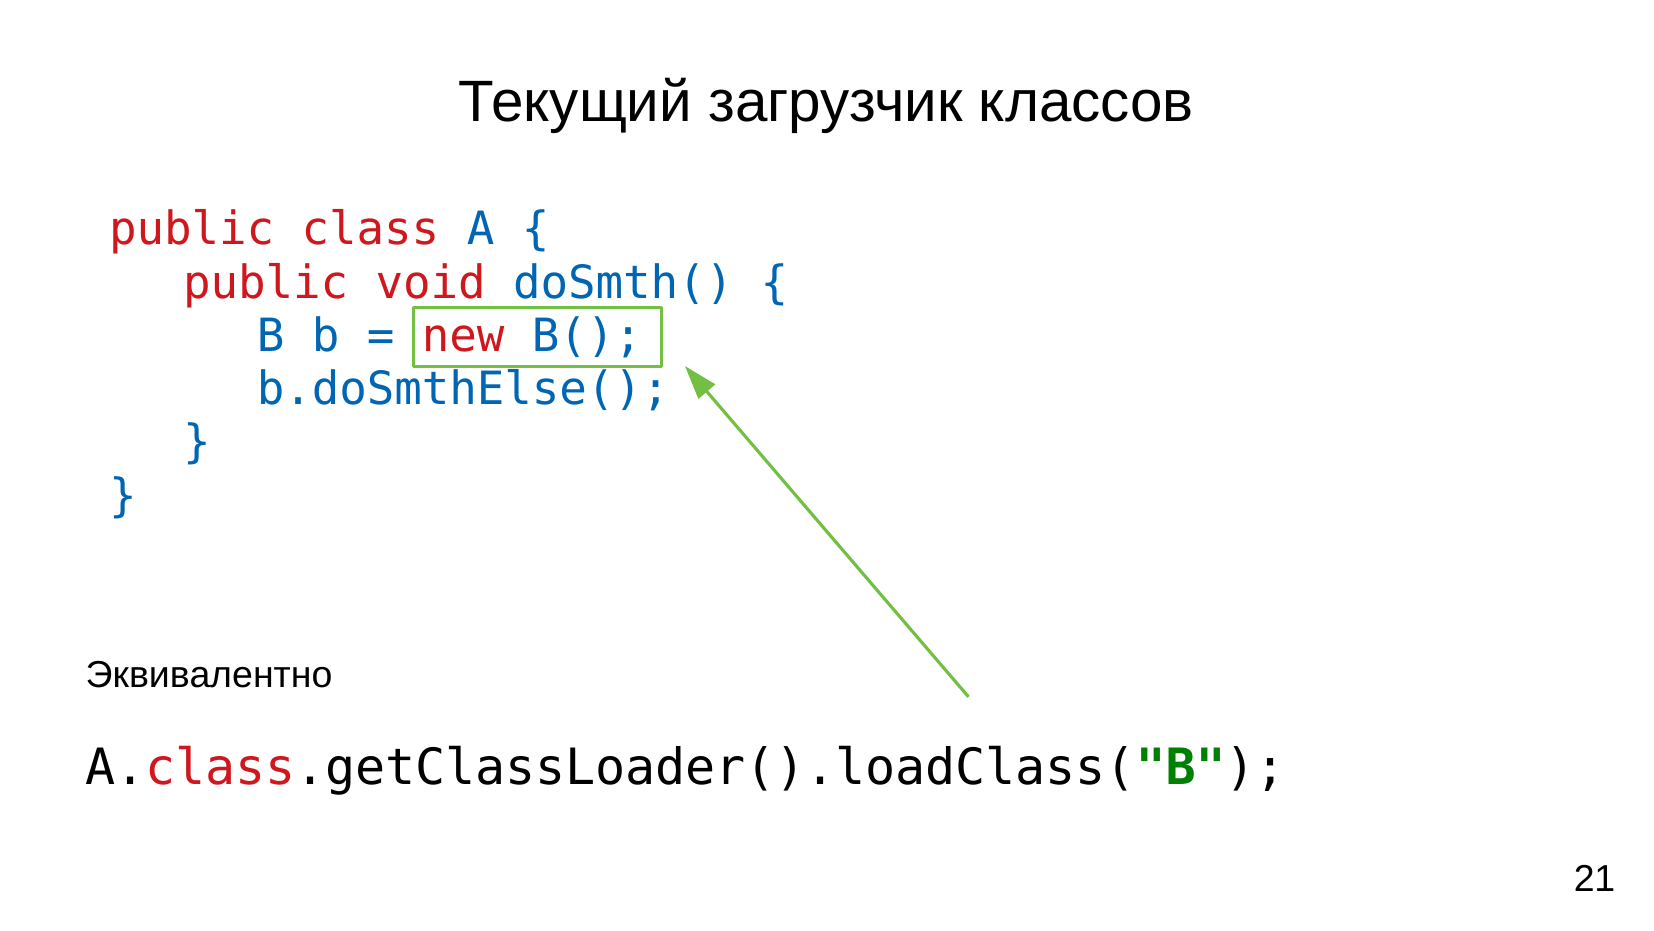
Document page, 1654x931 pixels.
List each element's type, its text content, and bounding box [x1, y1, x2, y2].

text_box 21 [1559, 850, 1642, 908]
text_box public class A { public void doSmth() { B b = new B(); b.doSmthElse(); } } [94, 194, 1548, 556]
text_box Эквивалентно A.class.getClassLoader().loadClass("B"); [70, 646, 1595, 839]
text_box Текущий загрузчик классов [147, 61, 1506, 207]
